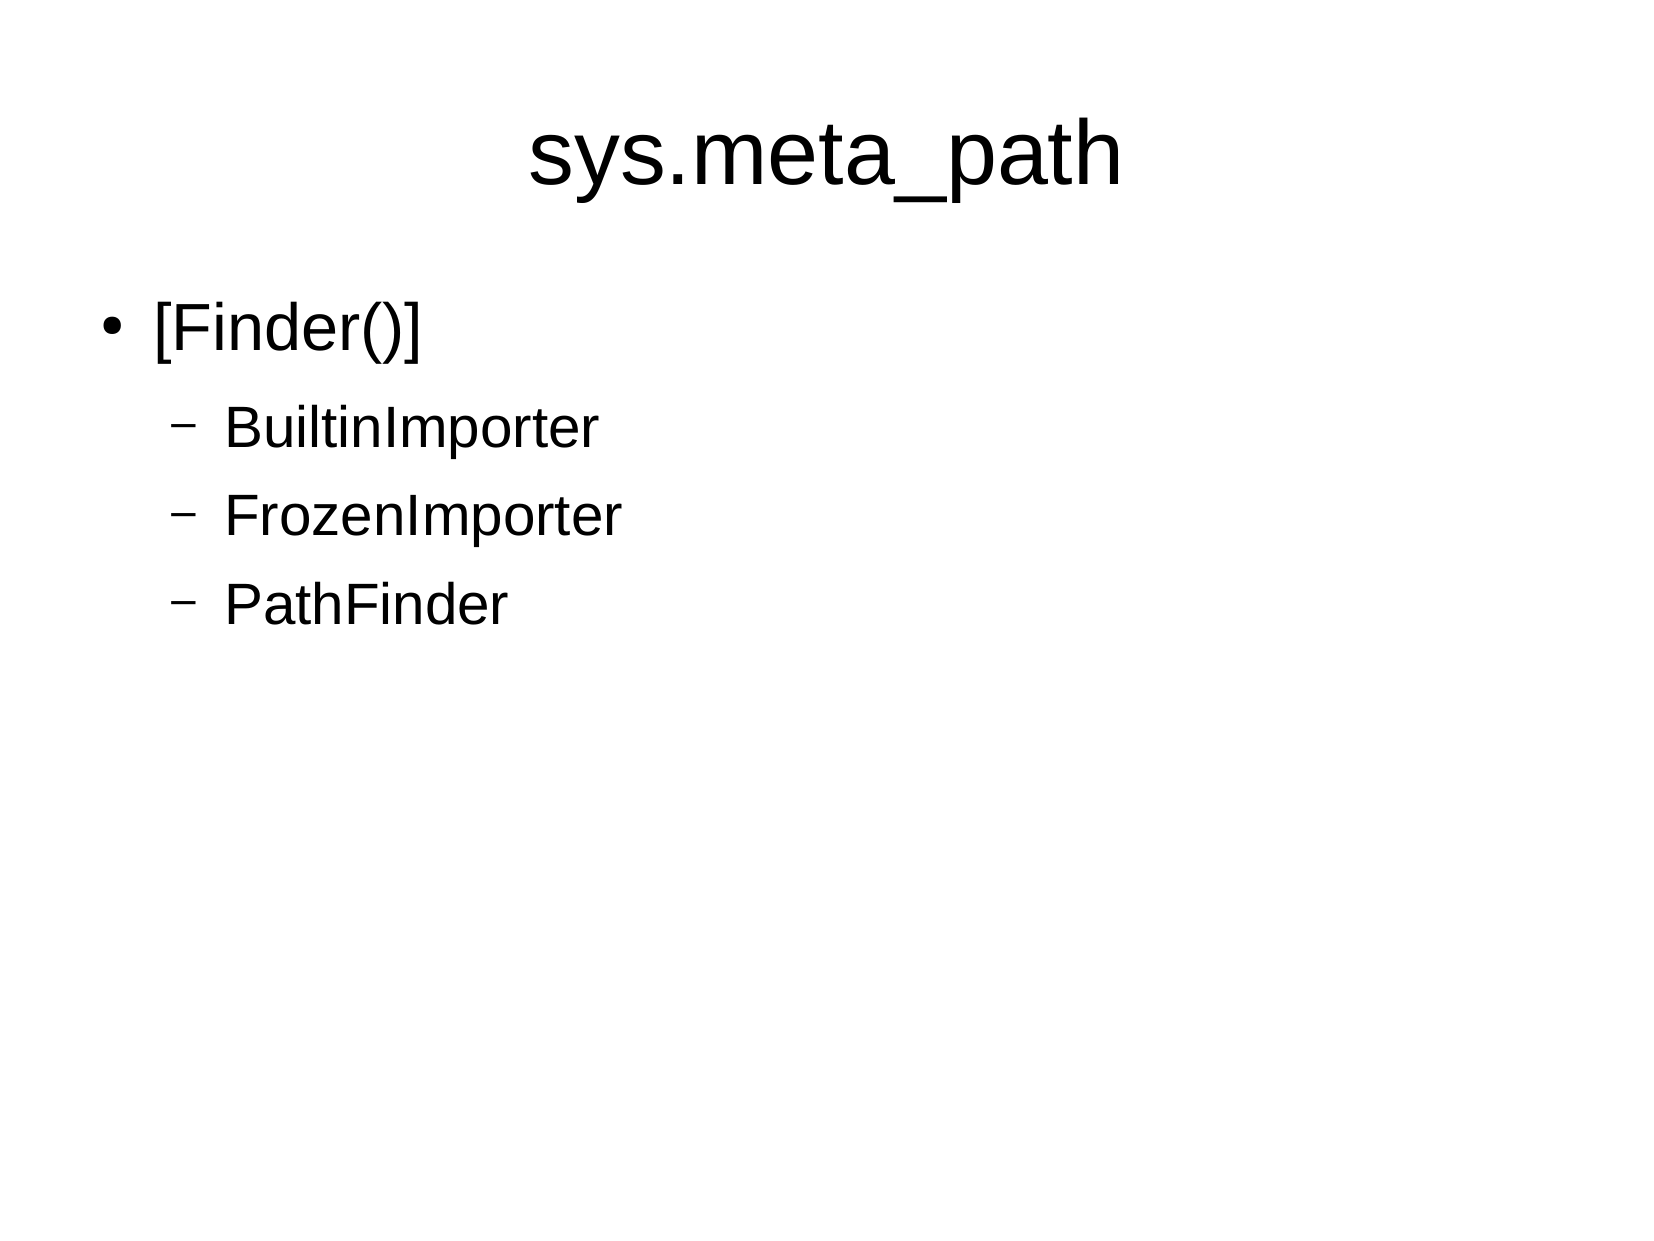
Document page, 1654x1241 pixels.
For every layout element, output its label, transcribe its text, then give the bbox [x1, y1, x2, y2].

list [Finder()] BuiltinImporter FrozenImporter PathFinder [82, 290, 1538, 1010]
title sys.meta_path [82, 49, 1571, 257]
